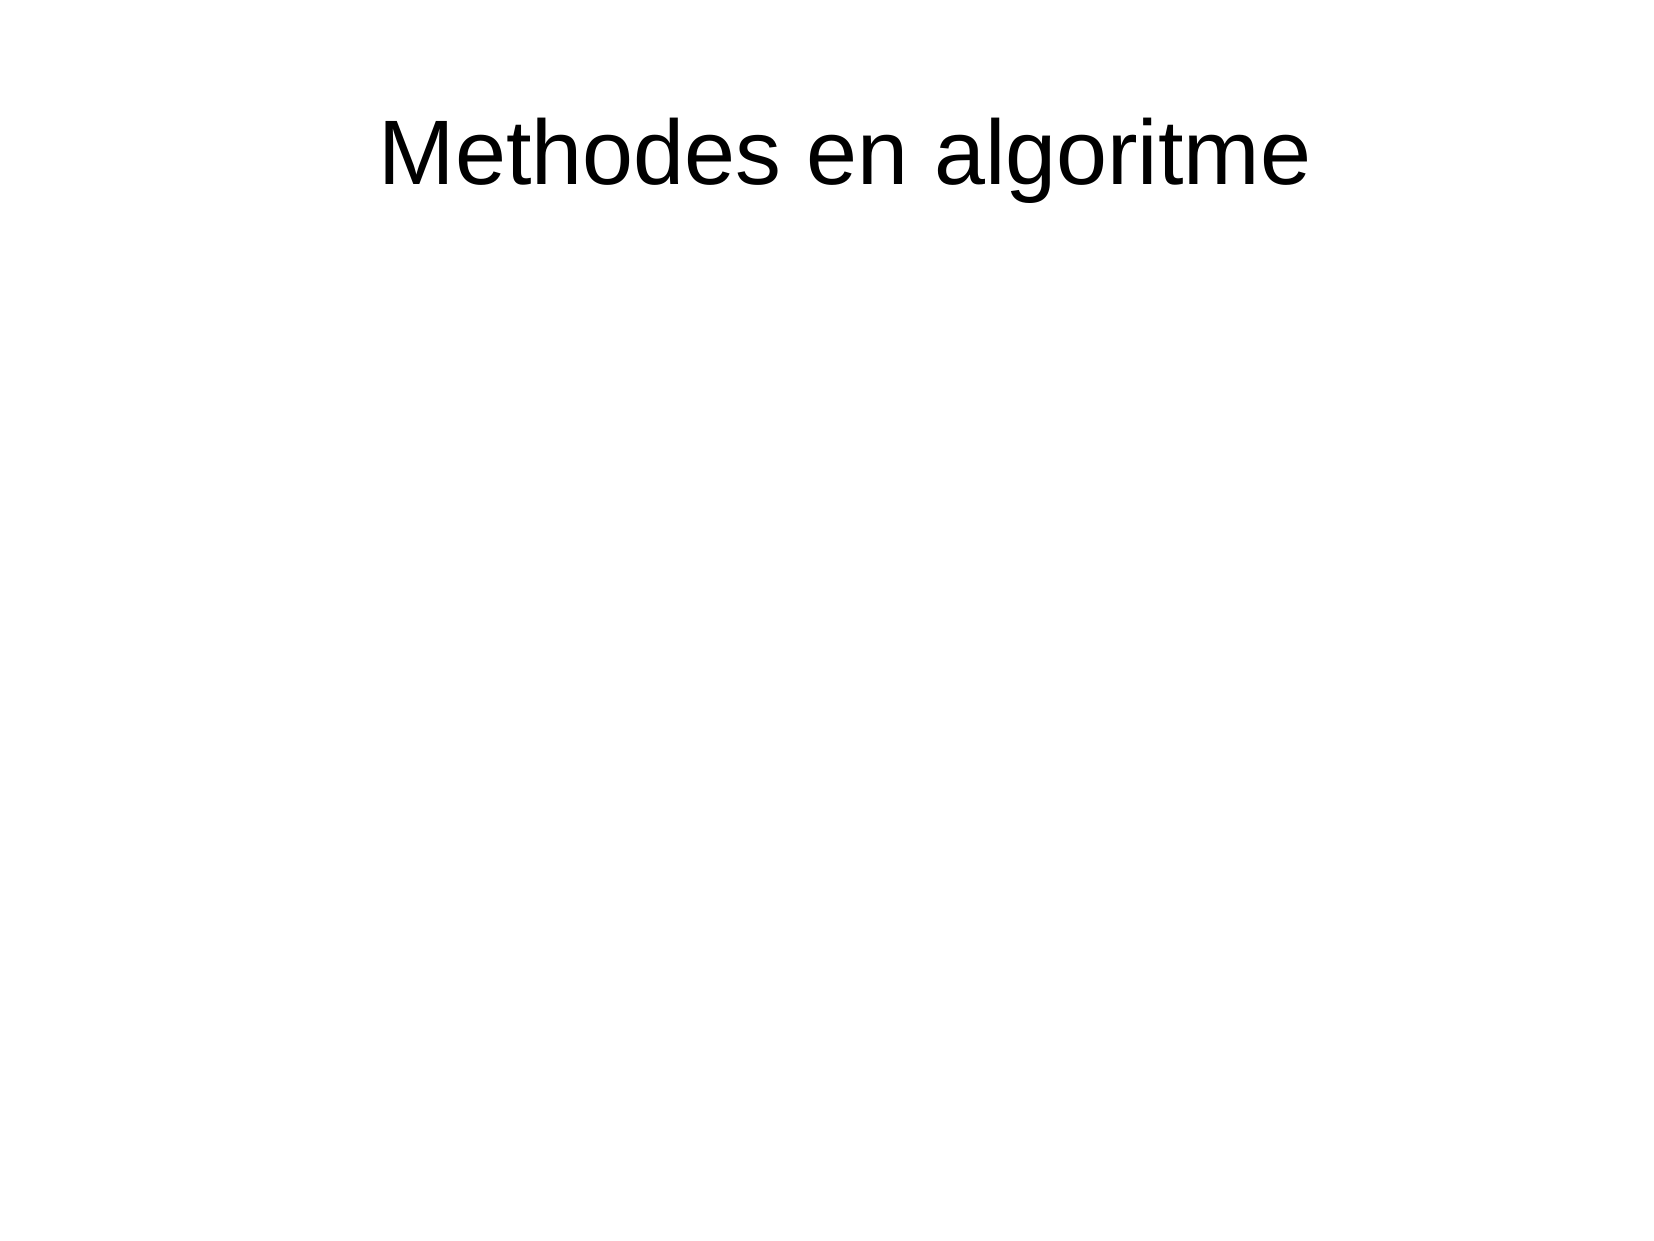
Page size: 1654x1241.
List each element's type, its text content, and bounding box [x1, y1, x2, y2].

title Methodes en algoritme [82, 49, 1571, 257]
